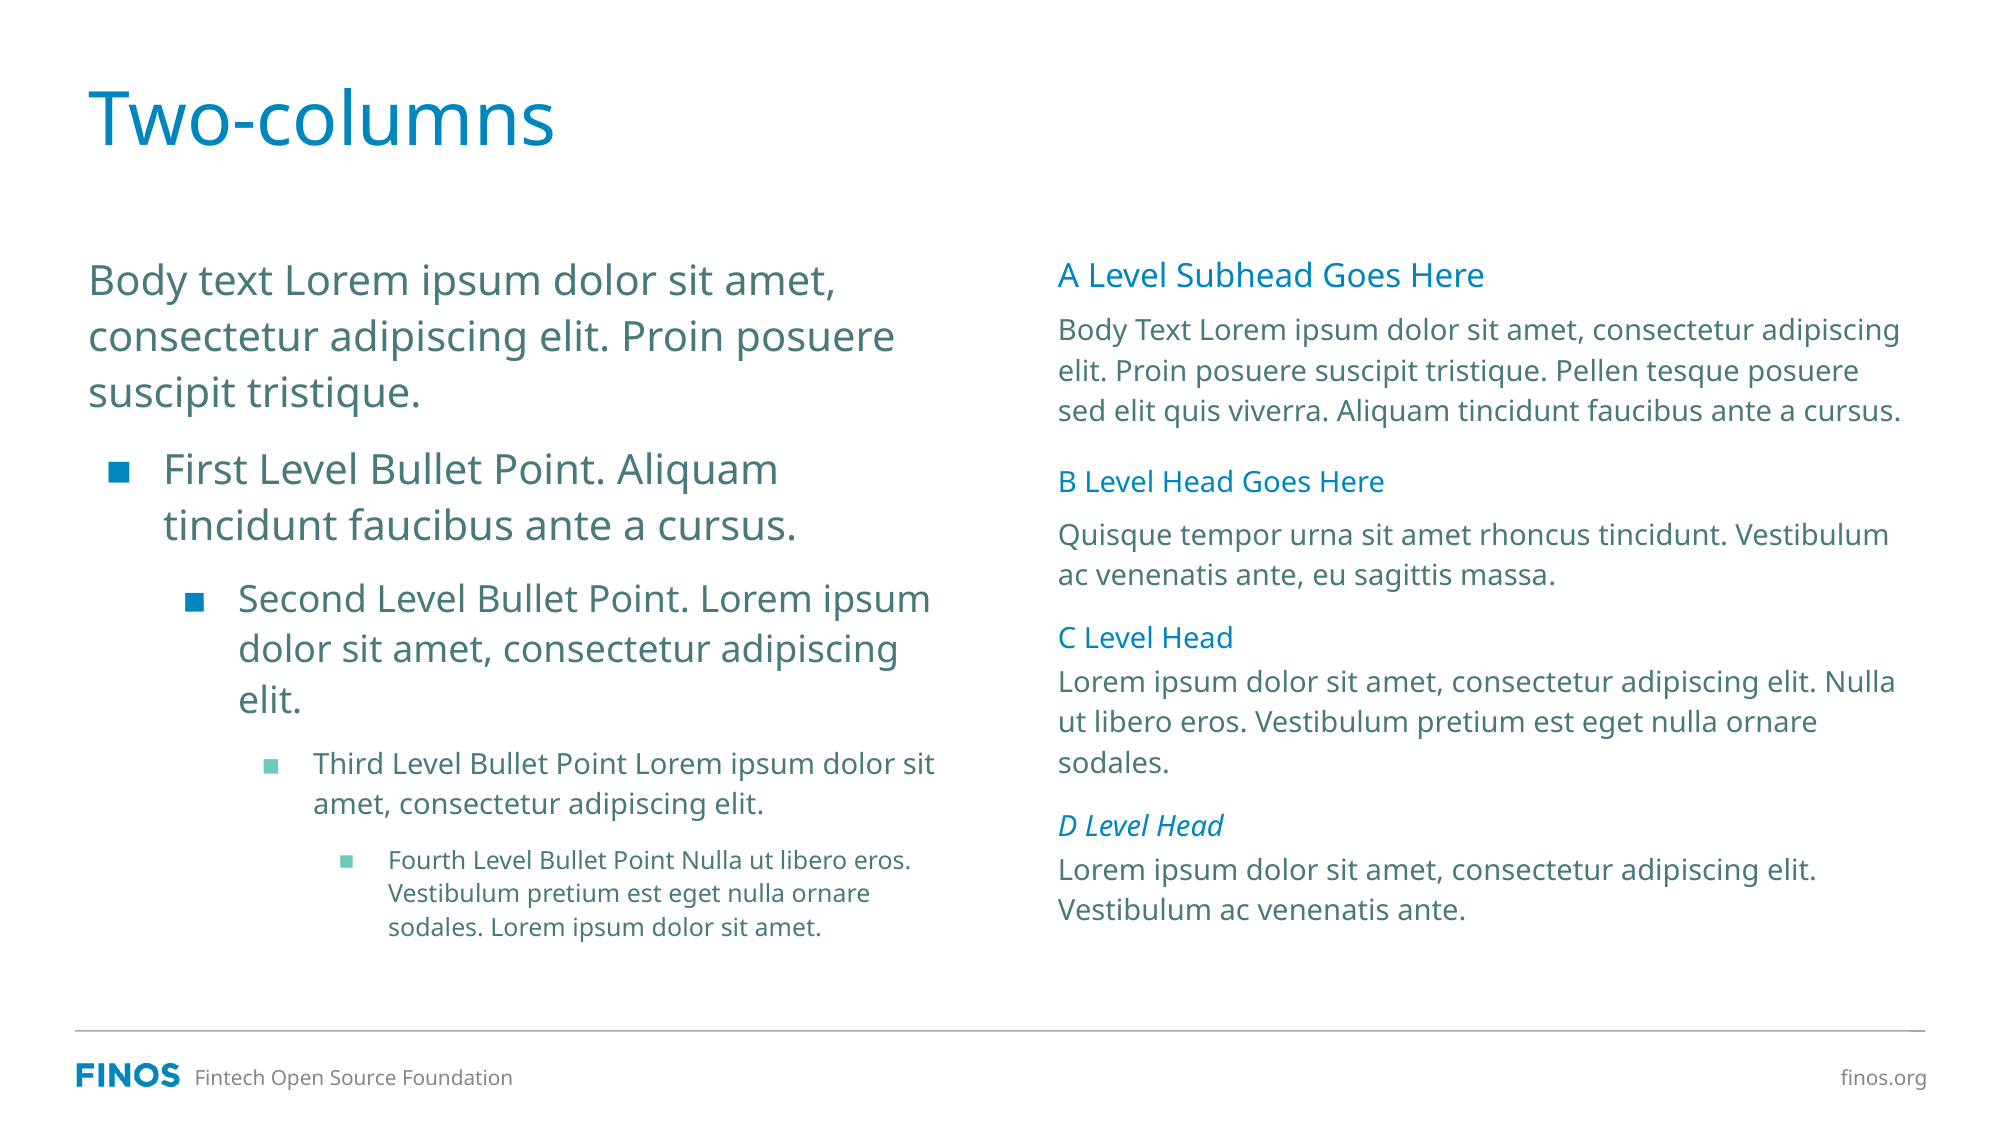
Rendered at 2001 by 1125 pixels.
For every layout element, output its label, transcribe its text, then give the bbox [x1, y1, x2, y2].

list A Level Subhead Goes Here Body Text Lorem ipsum dolor sit amet, consectetur adipiscing elit. Proin posuere suscipit tristique. Pellen tesque posuere sed elit quis viverra. Aliquam tincidunt faucibus ante a cursus. B Level Head Goes Here Quisque tempor urna sit amet rhoncus tincidunt. Vestibulum ac venenatis ante, eu sagittis massa. C Level Head Lorem ipsum dolor sit amet, consectetur adipiscing elit. Nulla ut libero eros. Vestibulum pretium est eget nulla ornare sodales. D Level Head Lorem ipsum dolor sit amet, consectetur adipiscing elit. Vestibulum ac venenatis ante. [1037, 228, 1932, 976]
title Two-columns [68, 50, 1932, 176]
list Body text Lorem ipsum dolor sit amet, consectetur adipiscing elit. Proin posuere suscipit tristique. First Level Bullet Point. Aliquam tincidunt faucibus ante a cursus. Second Level Bullet Point. Lorem ipsum dolor sit amet, consectetur adipiscing elit. Third Level Bullet Point Lorem ipsum dolor sit amet, consectetur adipiscing elit. Fourth Level Bullet Point Nulla ut libero eros. Vestibulum pretium est eget nulla ornare sodales. Lorem ipsum dolor sit amet. [68, 228, 963, 976]
picture [140, 1069, 153, 1081]
picture [116, 1063, 124, 1074]
picture [75, 1063, 184, 1097]
